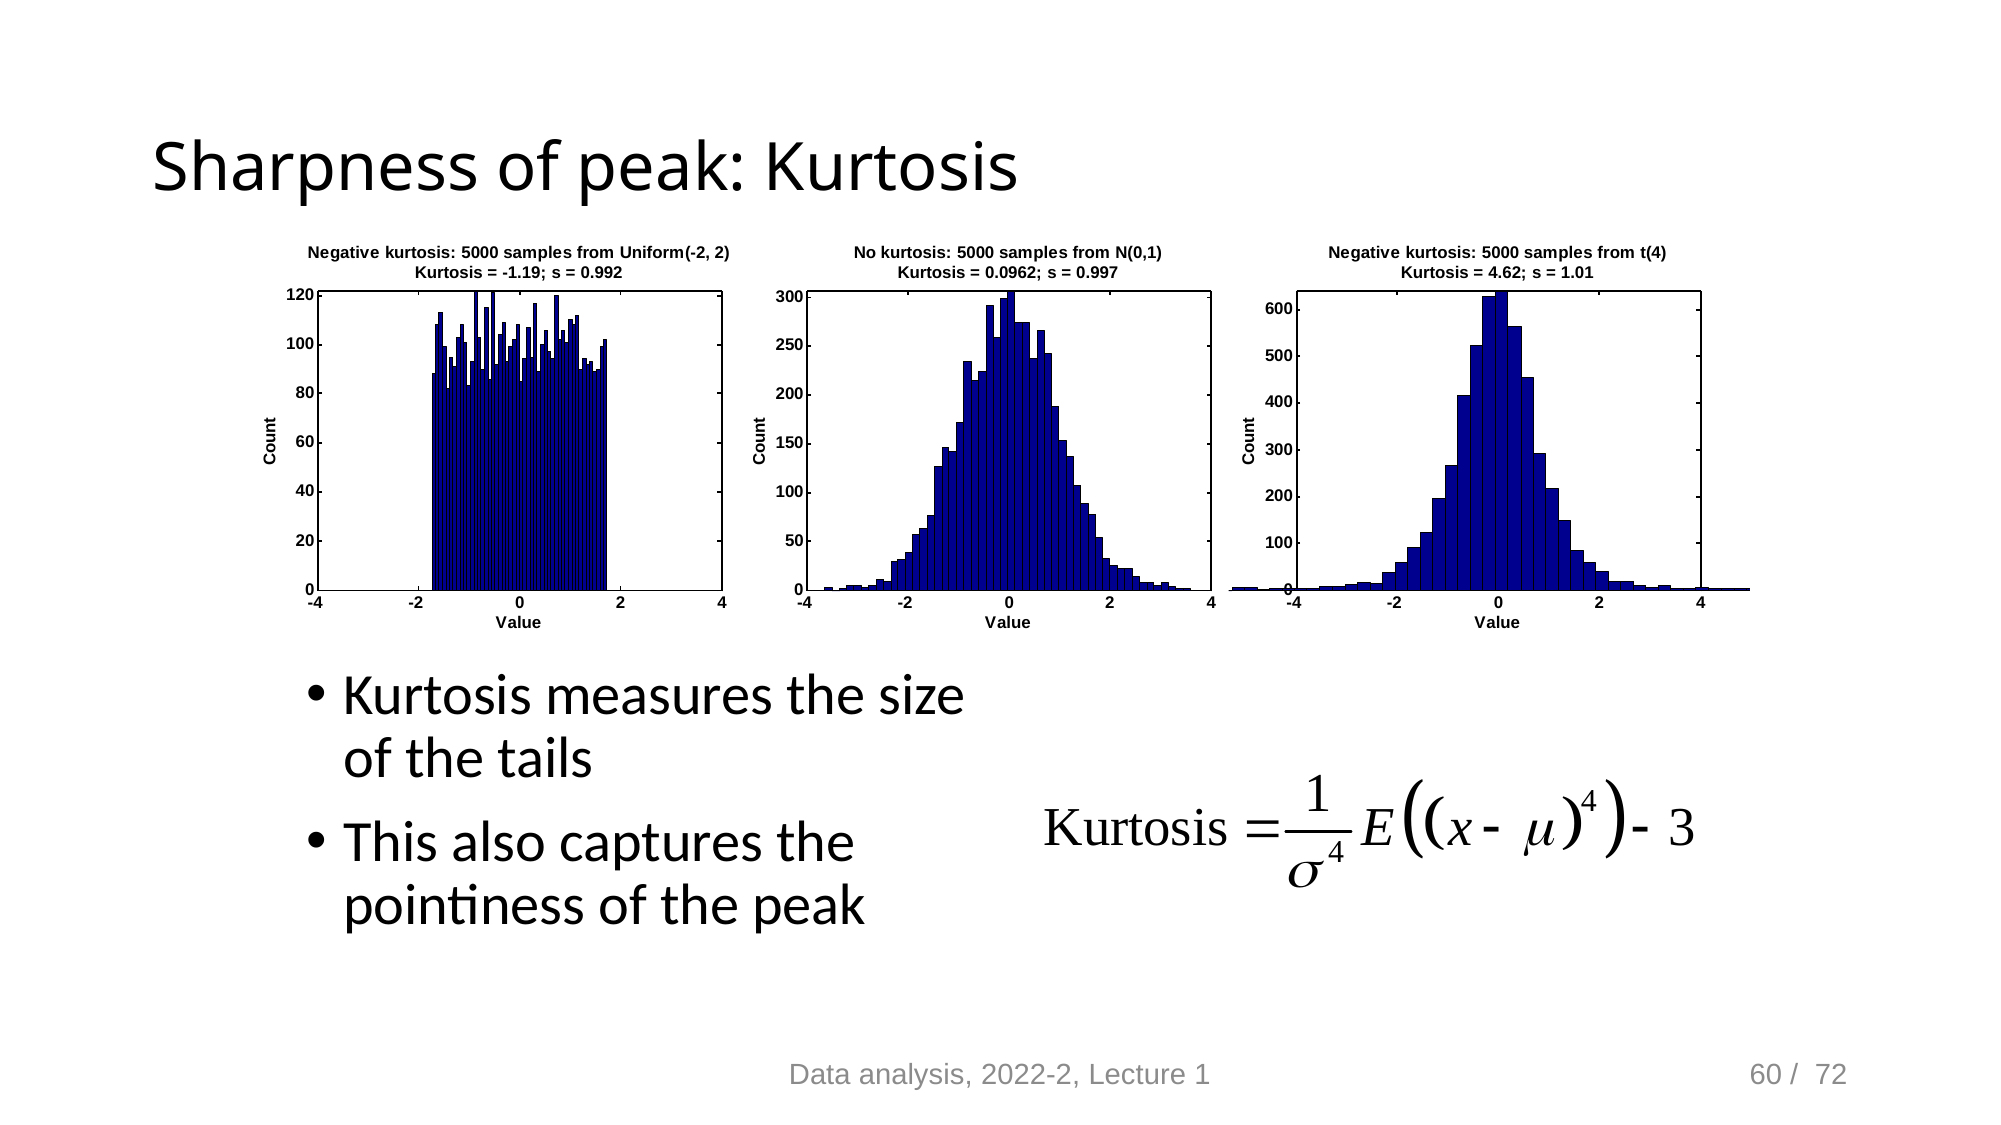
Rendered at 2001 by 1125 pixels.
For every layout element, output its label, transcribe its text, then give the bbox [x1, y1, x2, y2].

footer Data analysis, 2022-2, Lecture 1 [662, 1042, 1338, 1103]
title Sharpness of peak: Kurtosis [137, 59, 1863, 278]
list Kurtosis measures the size of the tails This also captures the pointiness of the peak [291, 657, 1014, 1083]
chart [1035, 758, 1706, 900]
slide_number <number> / 72 [1412, 1042, 1863, 1103]
picture [249, 243, 1750, 635]
